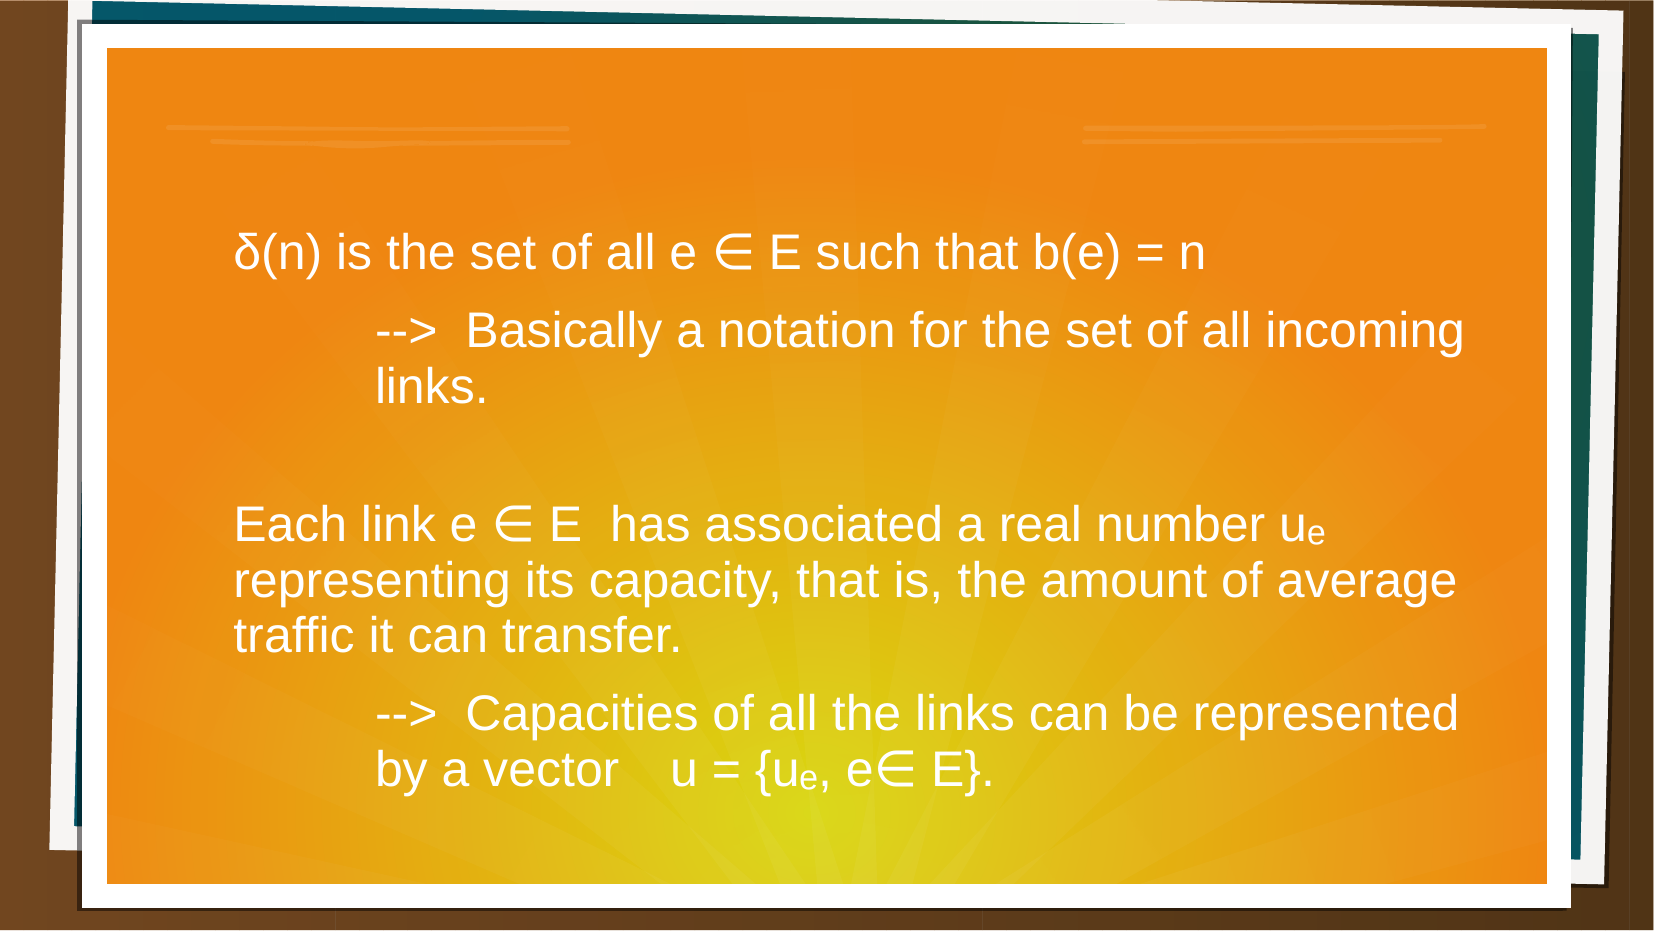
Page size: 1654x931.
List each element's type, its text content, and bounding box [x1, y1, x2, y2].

list δ(n) is the set of all e ∈ E such that b(e) = n --> Basically a notation for the set of all incoming links. Each link e ∈ E has associated a real number uₑ representing its capacity, that is, the amount of average traffic it can transfer. --> Capacities of all the links can be represented by a vector u = {uₑ, e∈ E}. [162, 224, 1492, 815]
